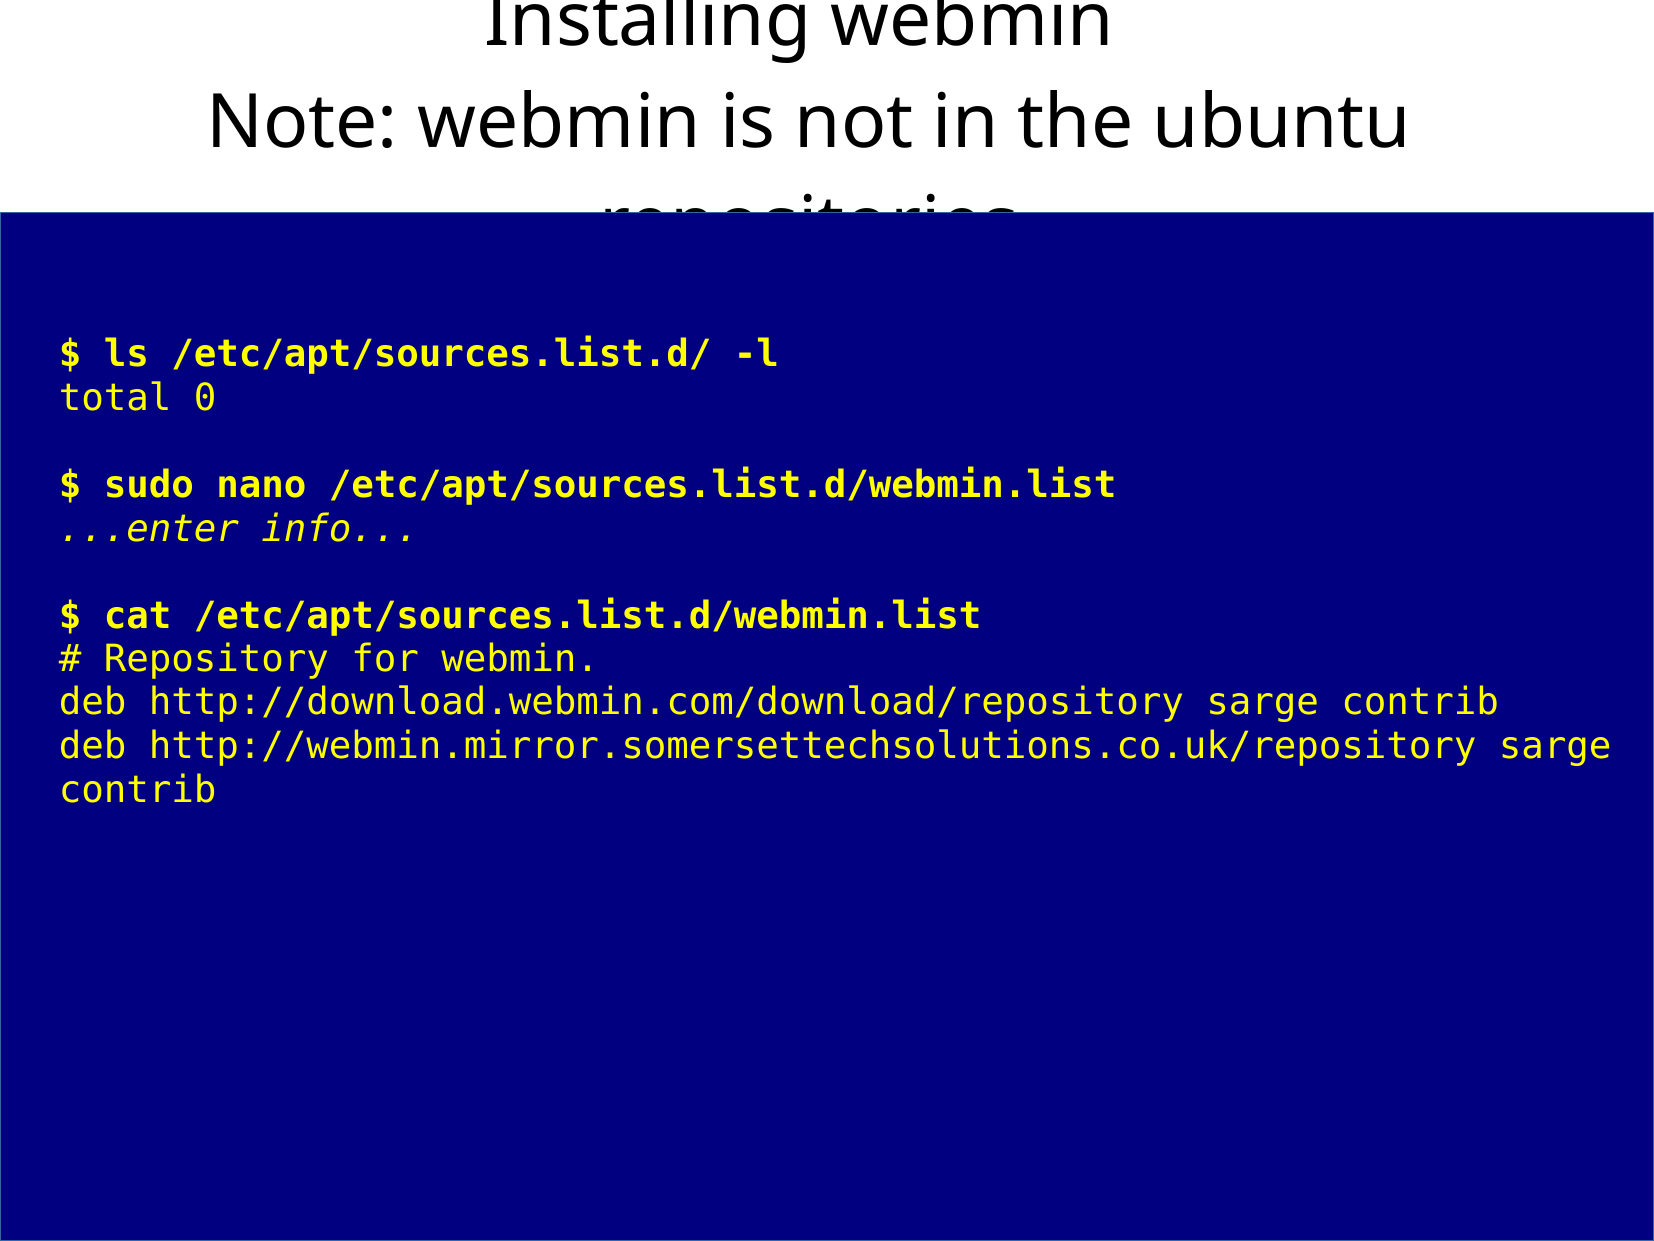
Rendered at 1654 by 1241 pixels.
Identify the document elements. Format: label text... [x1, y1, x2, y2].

title Installing webmin Note: webmin is not in the ubuntu repositories [35, 36, 1583, 202]
text_box $ ls /etc/apt/sources.list.d/ -l total 0 $ sudo nano /etc/apt/sources.list.d/webmin.list ...enter info... $ cat /etc/apt/sources.list.d/webmin.list # Repository for webmin. deb http://download.webmin.com/download/repository sarge contrib deb http://webmin.mirror.somersettechsolutions.co.uk/repository sarge contrib [0, 212, 1654, 1241]
